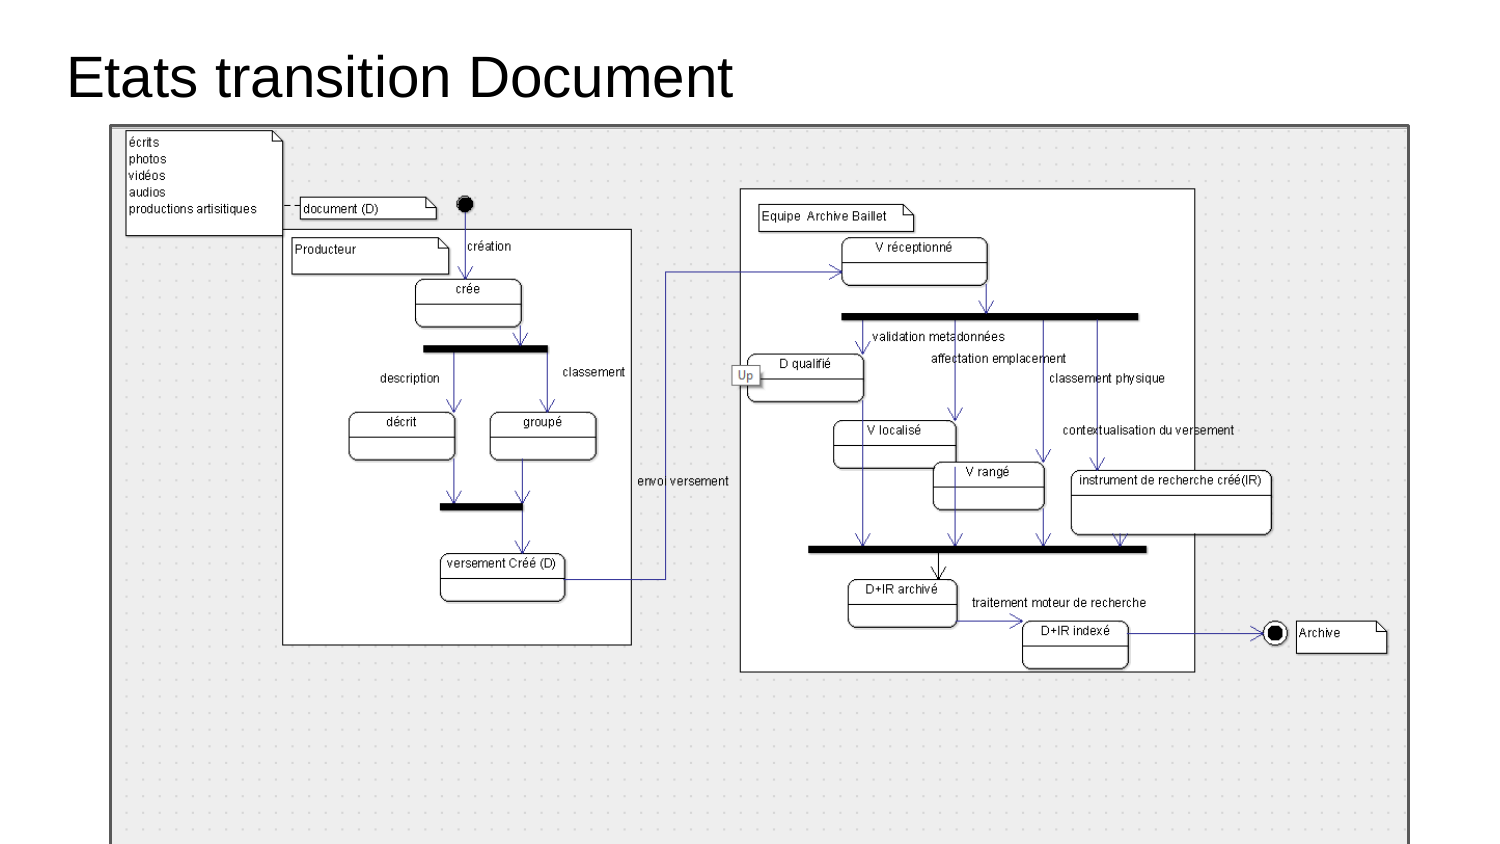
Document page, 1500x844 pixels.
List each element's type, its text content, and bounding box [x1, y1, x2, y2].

title Etats transition Document [51, 24, 1449, 119]
picture [112, 126, 1407, 844]
